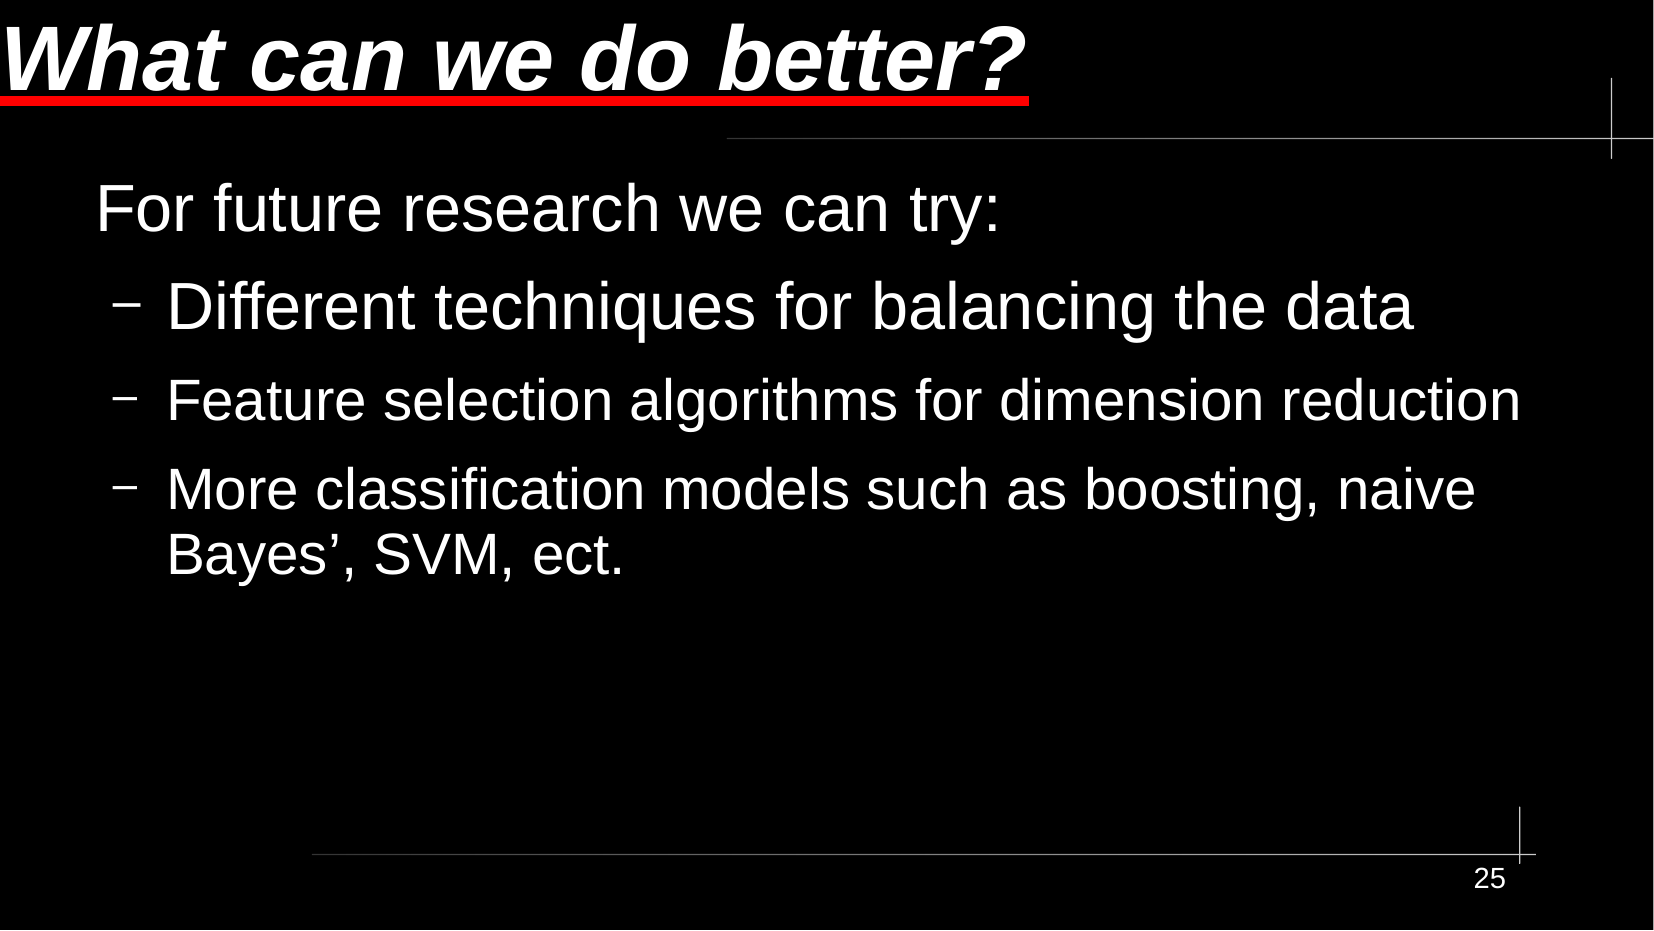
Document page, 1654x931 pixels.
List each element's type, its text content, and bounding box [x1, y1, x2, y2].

title What can we do better? [0, 0, 1565, 119]
list For future research we can try: Different techniques for balancing the data Feature selection algorithms for dimension reduction More classification models such as boosting, naive Bayes’, SVM, ect. [24, 171, 1538, 847]
